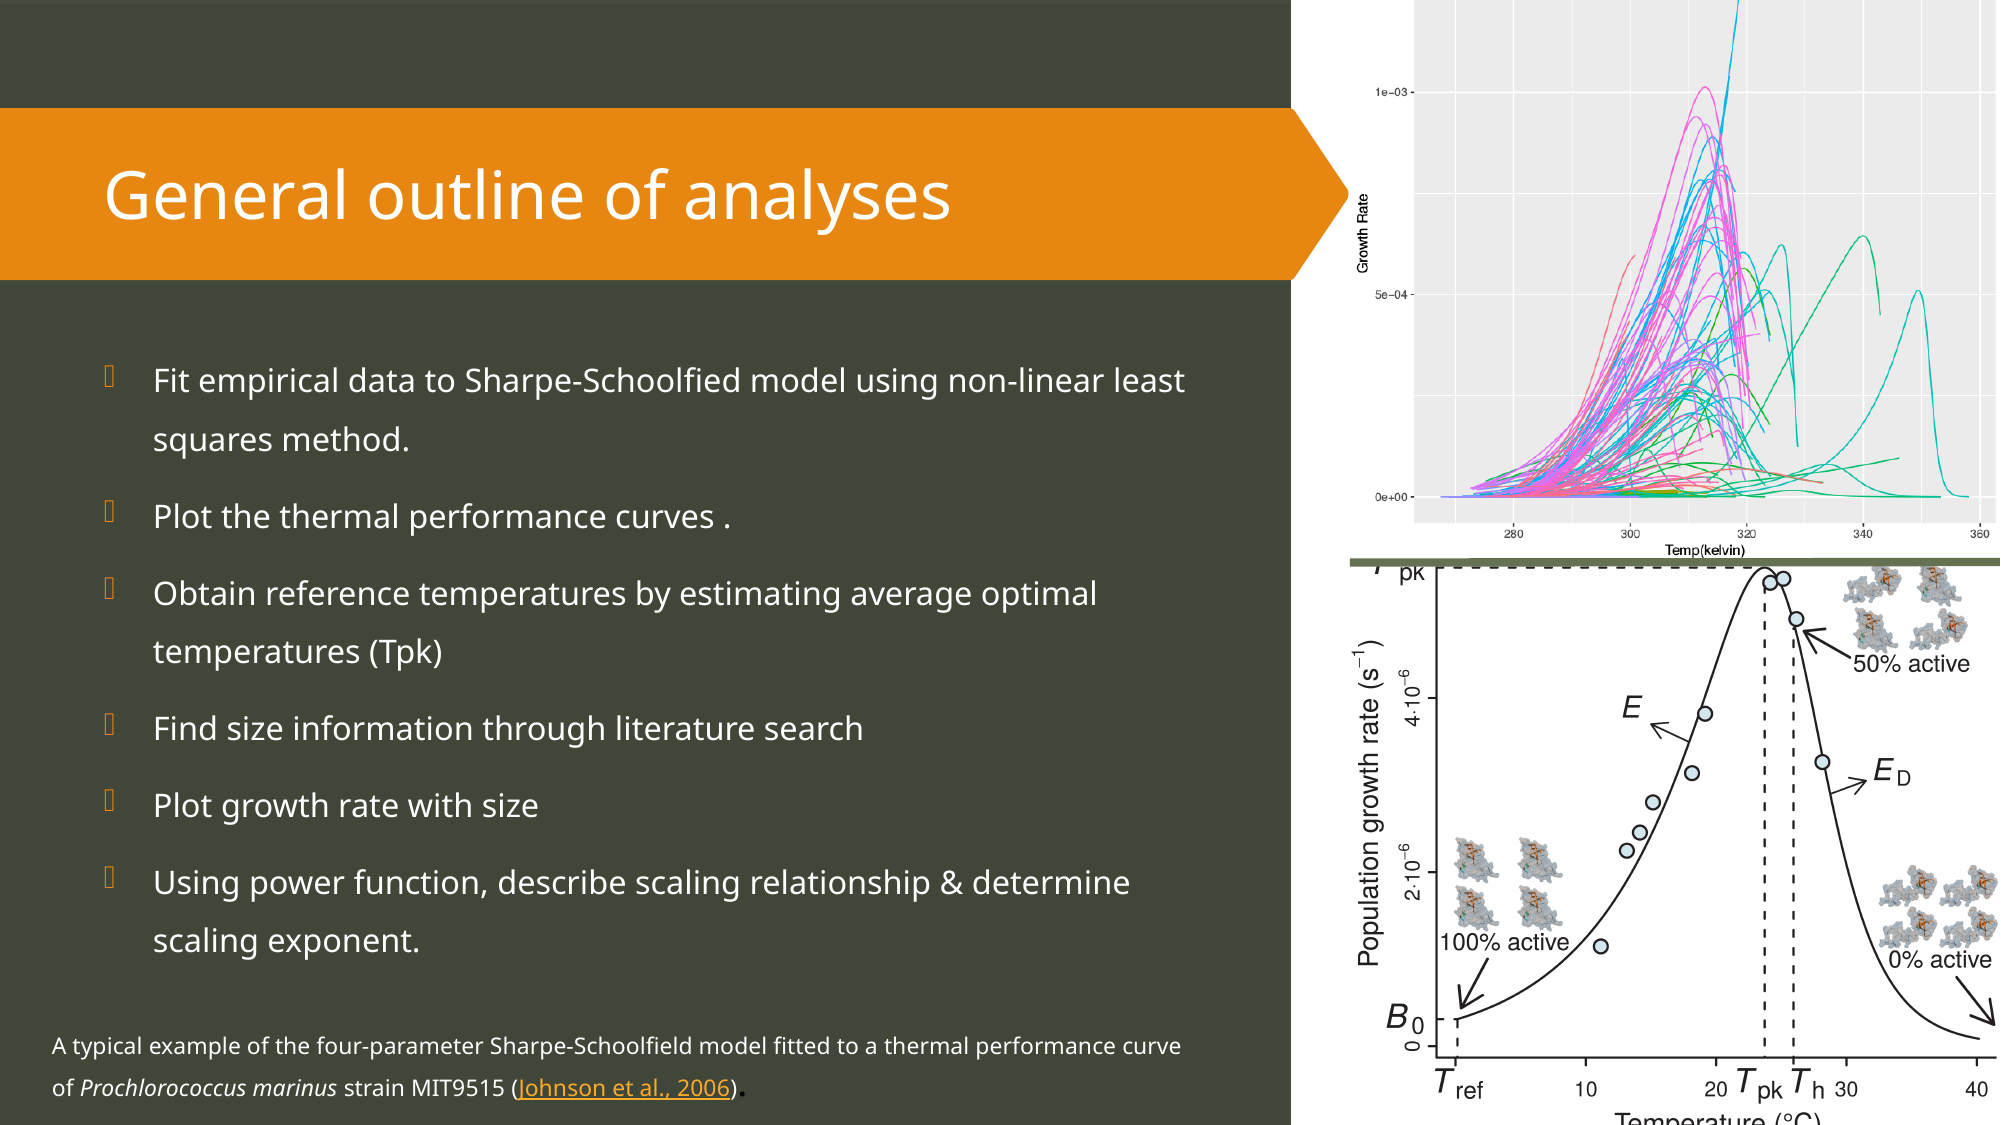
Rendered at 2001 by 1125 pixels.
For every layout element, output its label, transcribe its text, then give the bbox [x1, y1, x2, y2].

picture [1350, 567, 2000, 1125]
text_box A typical example of the four-parameter Sharpe-Schoolfield model fitted to a thermal performance curve of Prochlorococcus marinus strain MIT9515 (Johnson et al., 2006). [36, 1023, 1277, 1125]
picture [1350, 0, 2000, 558]
list Fit empirical data to Sharpe-Schoolfied model using non-linear least squares method. Plot the thermal performance curves . Obtain reference temperatures by estimating average optimal temperatures (Tpk) Find size information through literature search Plot growth rate with size Using power function, describe scaling relationship & determine scaling exponent. [88, 333, 1262, 970]
text_box General outline of analyses [88, 129, 1262, 257]
text_box [0, 0, 1350, 1125]
